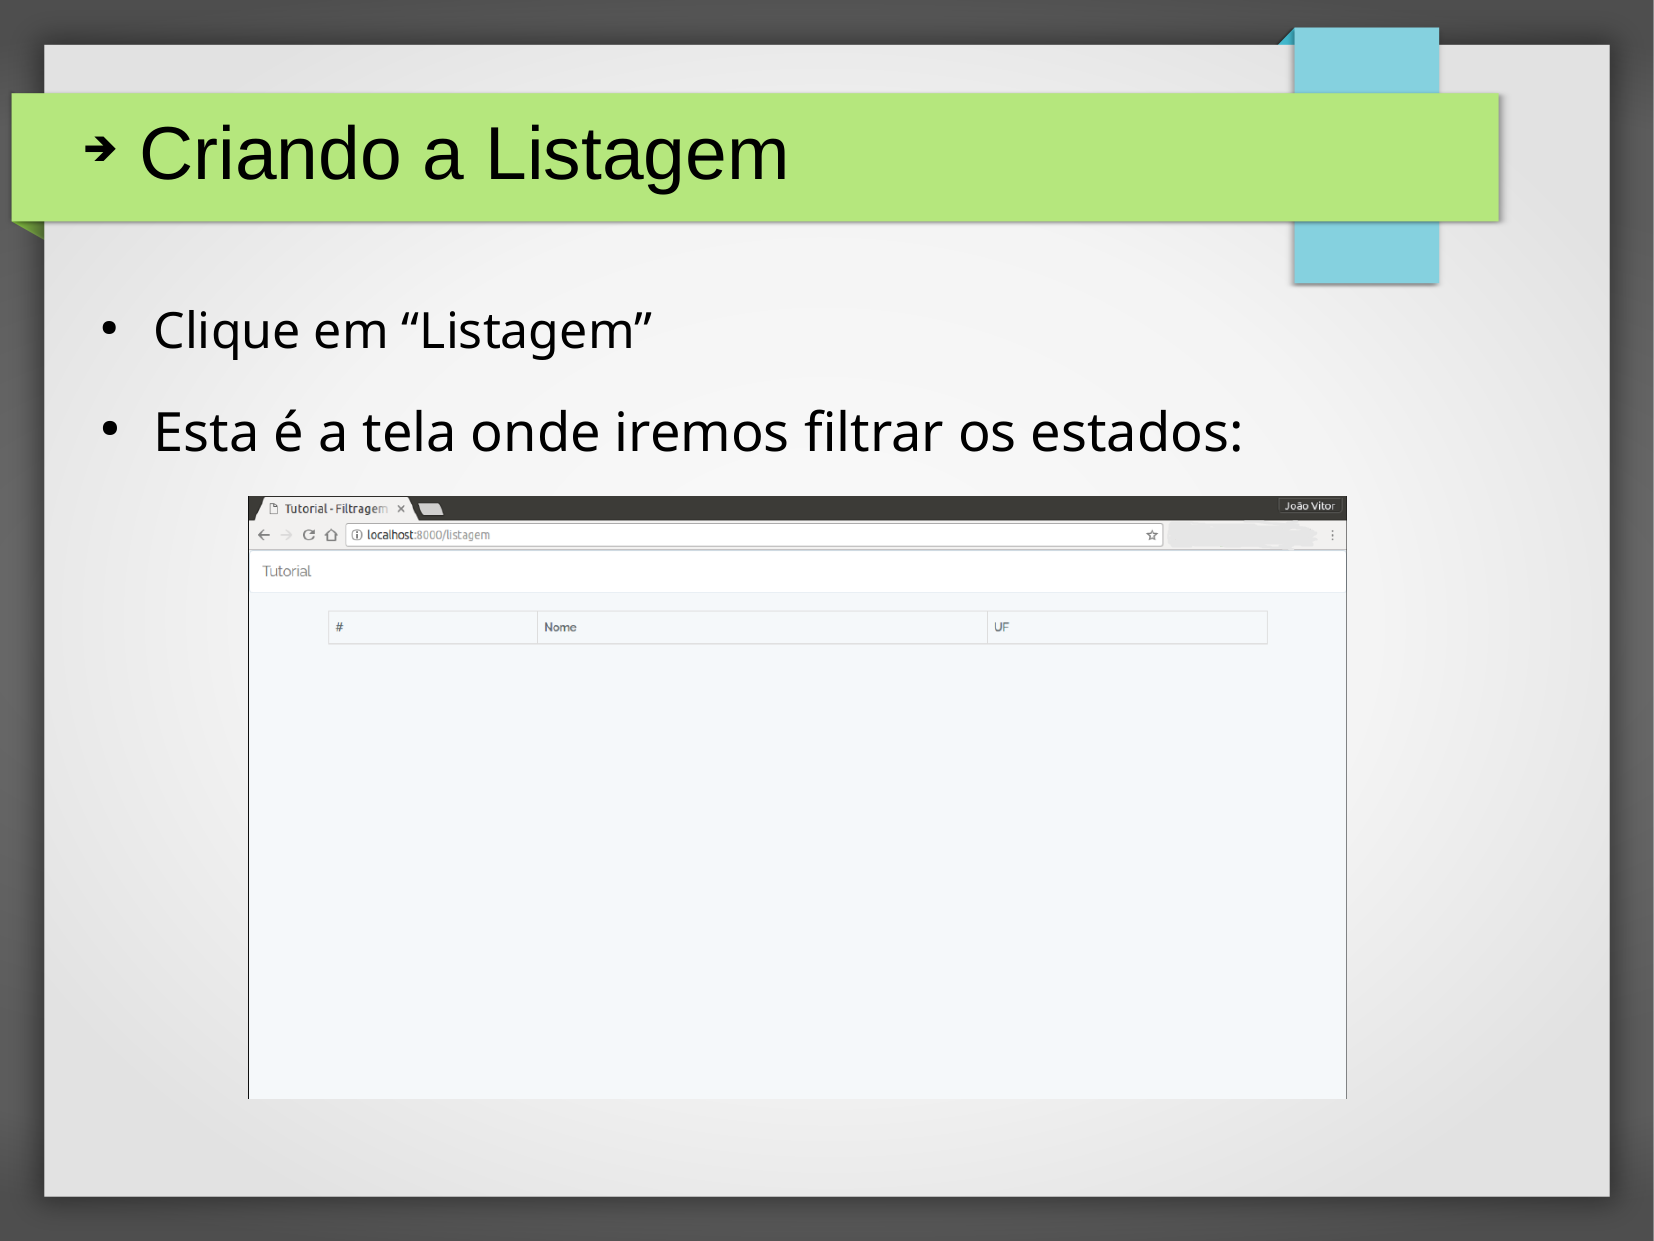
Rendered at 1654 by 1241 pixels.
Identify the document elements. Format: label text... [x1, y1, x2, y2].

title Criando a Listagem [82, 94, 1264, 213]
picture [0, 0, 1654, 1241]
list Clique em “Listagem” Esta é a tela onde iremos filtrar os estados: [82, 295, 1571, 1015]
